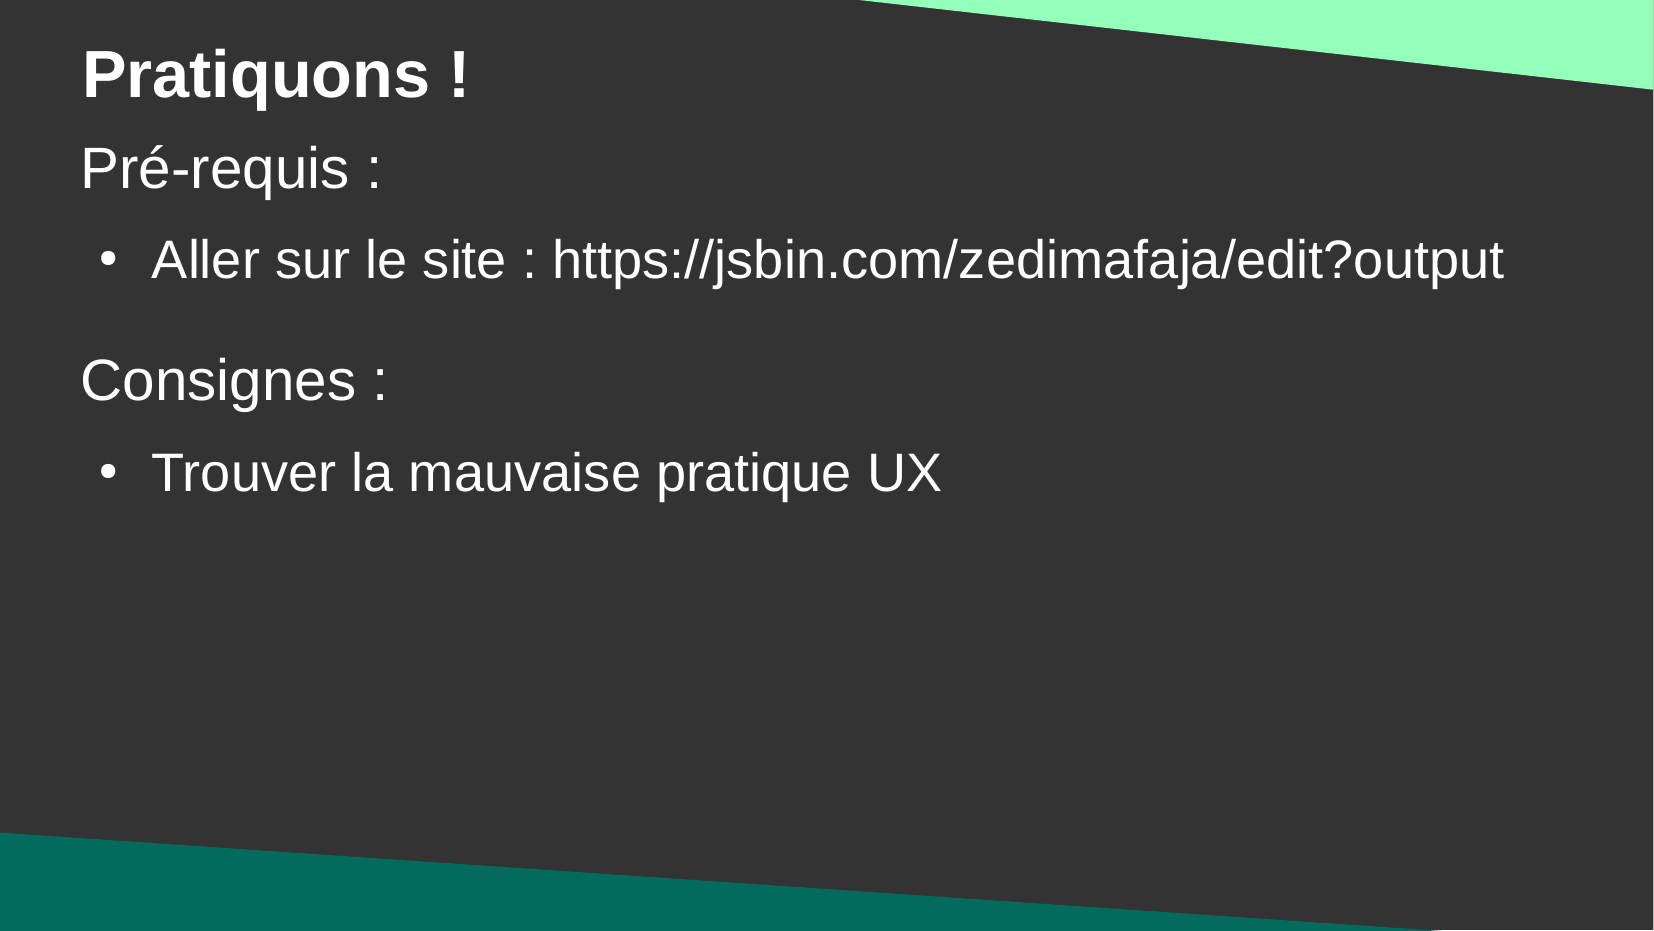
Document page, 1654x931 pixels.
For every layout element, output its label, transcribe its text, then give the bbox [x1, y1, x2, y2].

text_box [858, 0, 1654, 90]
title Pratiquons ! [82, 37, 1571, 114]
list Pré-requis : Aller sur le site : https://jsbin.com/zedimafaja/edit?output [80, 135, 1620, 308]
list Consignes : Trouver la mauvaise pratique UX [80, 348, 1620, 508]
